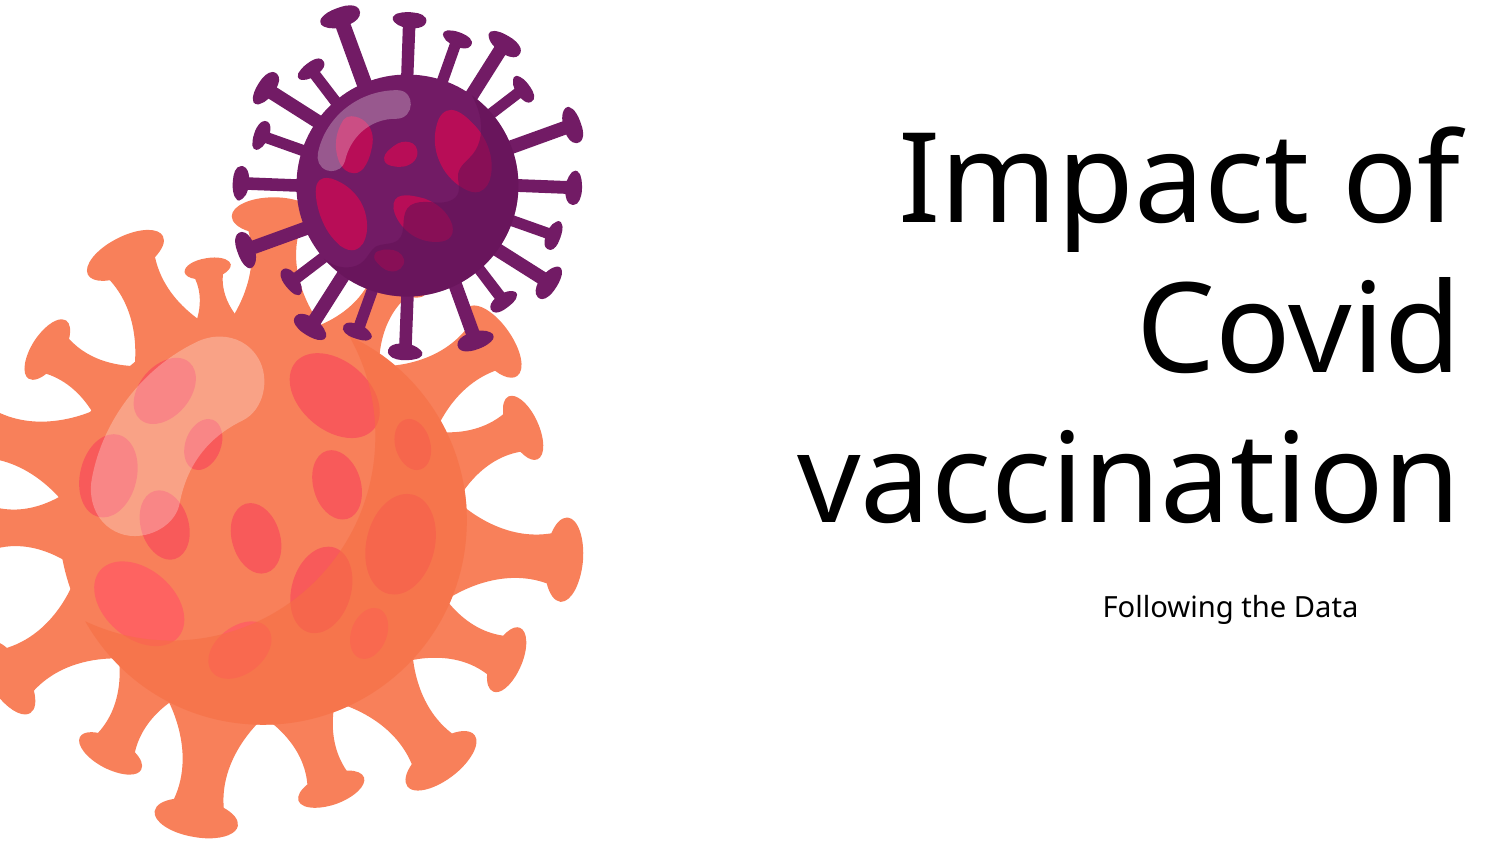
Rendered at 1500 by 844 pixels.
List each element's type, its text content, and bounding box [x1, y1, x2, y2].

text_box [0, 5, 584, 839]
subtitle Following the Data [990, 551, 1374, 661]
title Impact of Covid vaccination [613, 142, 1477, 502]
